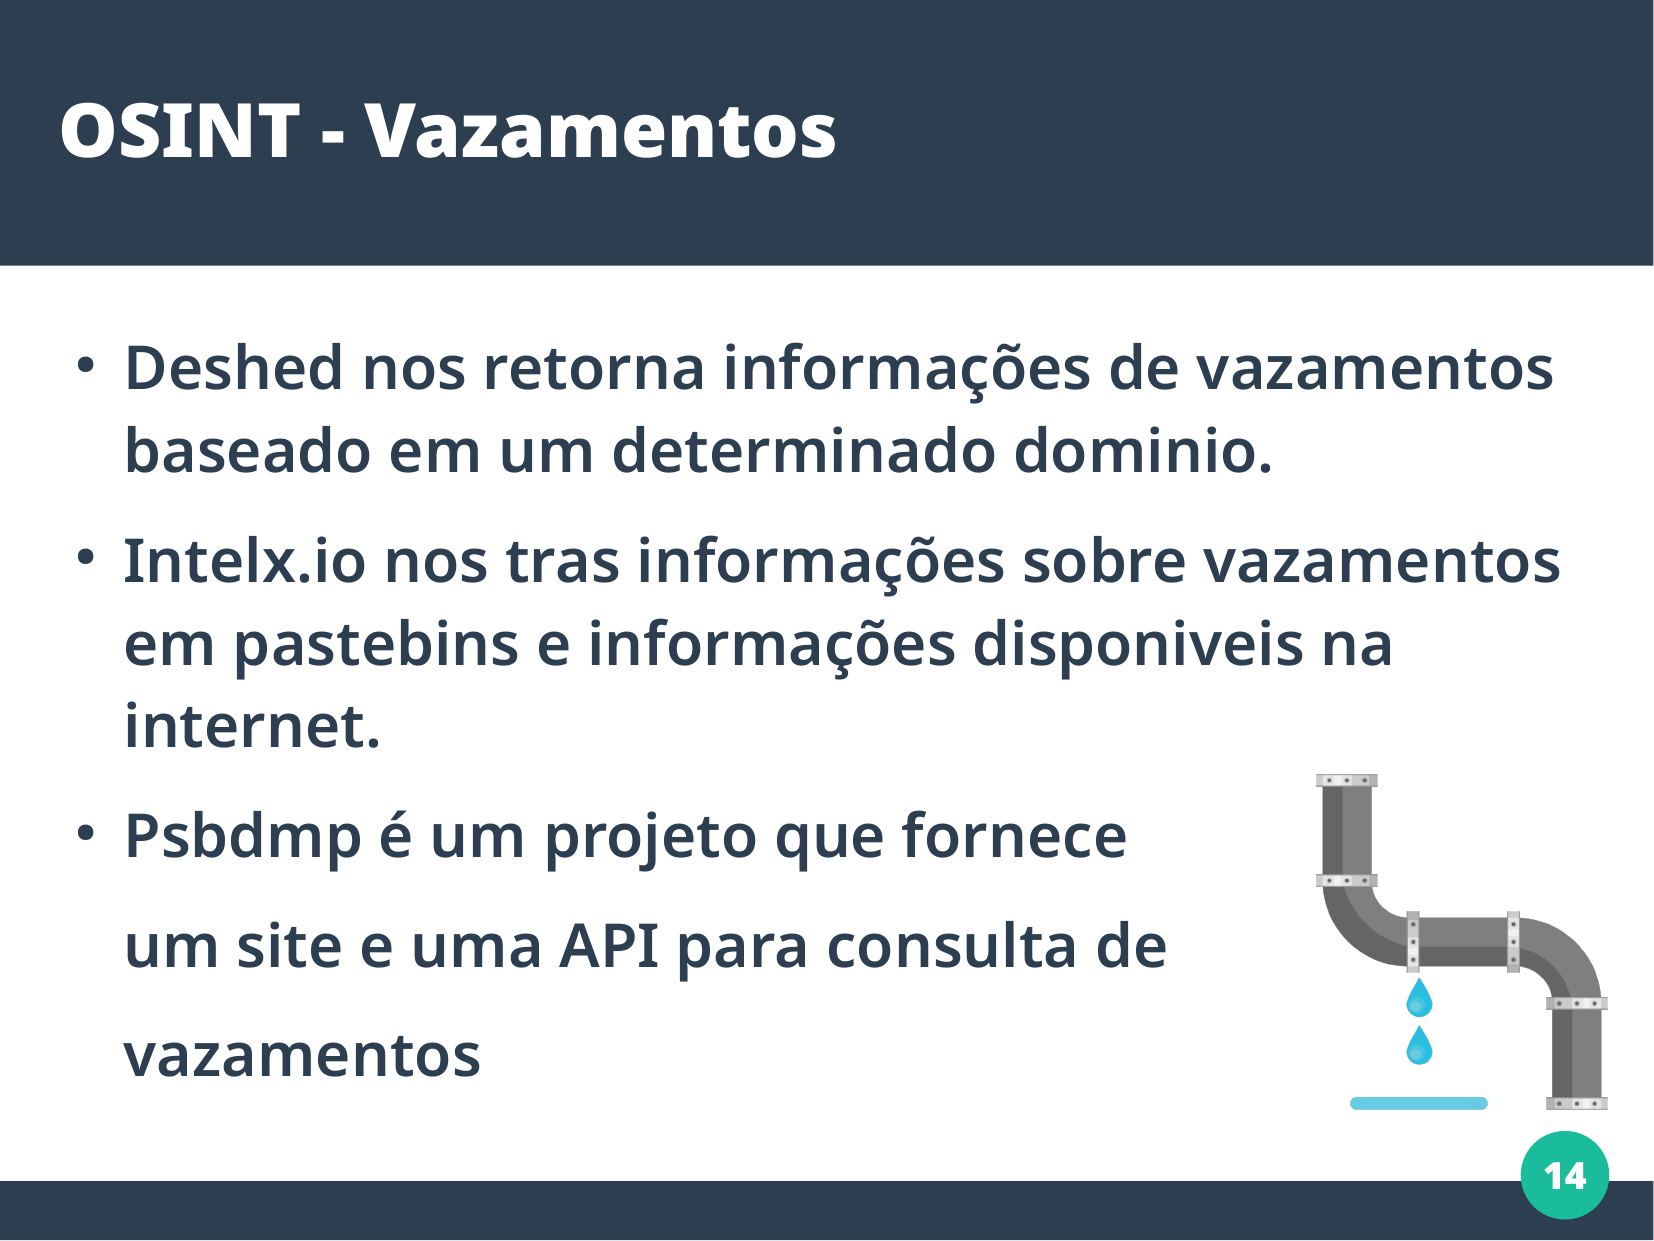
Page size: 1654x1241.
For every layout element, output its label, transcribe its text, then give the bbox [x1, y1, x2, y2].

list Deshed nos retorna informações de vazamentos baseado em um determinado dominio. Intelx.io nos tras informações sobre vazamentos em pastebins e informações disponiveis na internet. Psbdmp é um projeto que fornece um site e uma API para consulta de vazamentos [59, 324, 1595, 1152]
title OSINT - Vazamentos [59, 49, 1595, 207]
picture [1299, 767, 1625, 1120]
